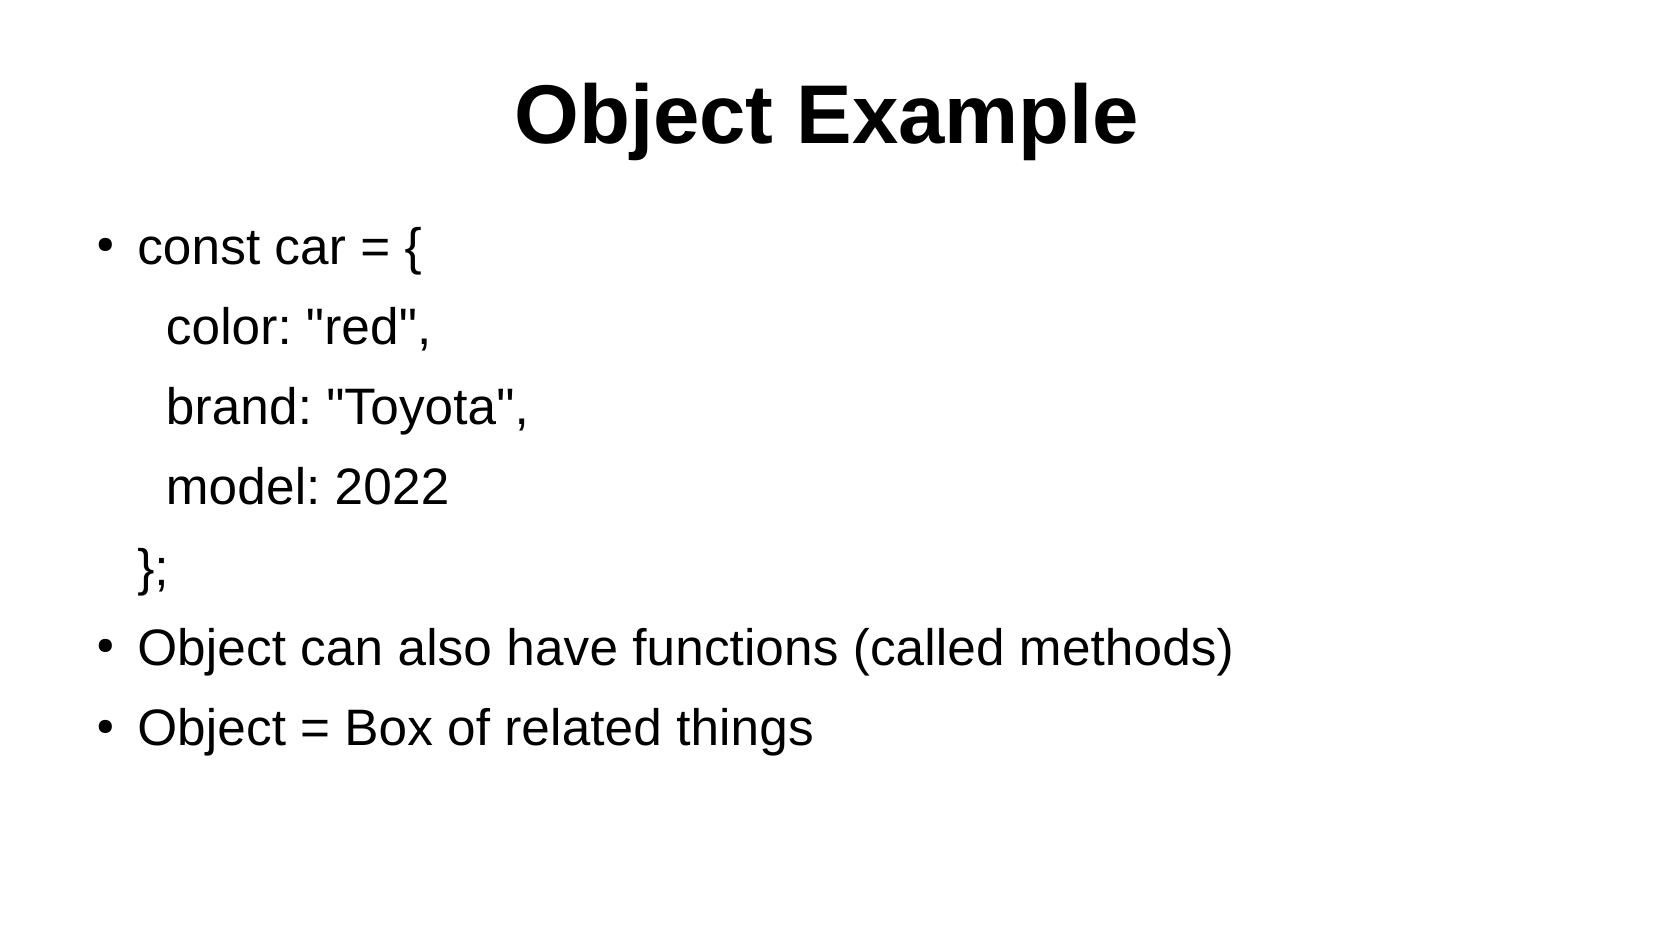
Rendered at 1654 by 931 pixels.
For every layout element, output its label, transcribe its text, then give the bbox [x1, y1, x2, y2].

title Object Example [82, 37, 1571, 193]
list const car = { color: "red", brand: "Toyota", model: 2022 }; Object can also have functions (called methods) Object = Box of related things [82, 217, 1571, 758]
